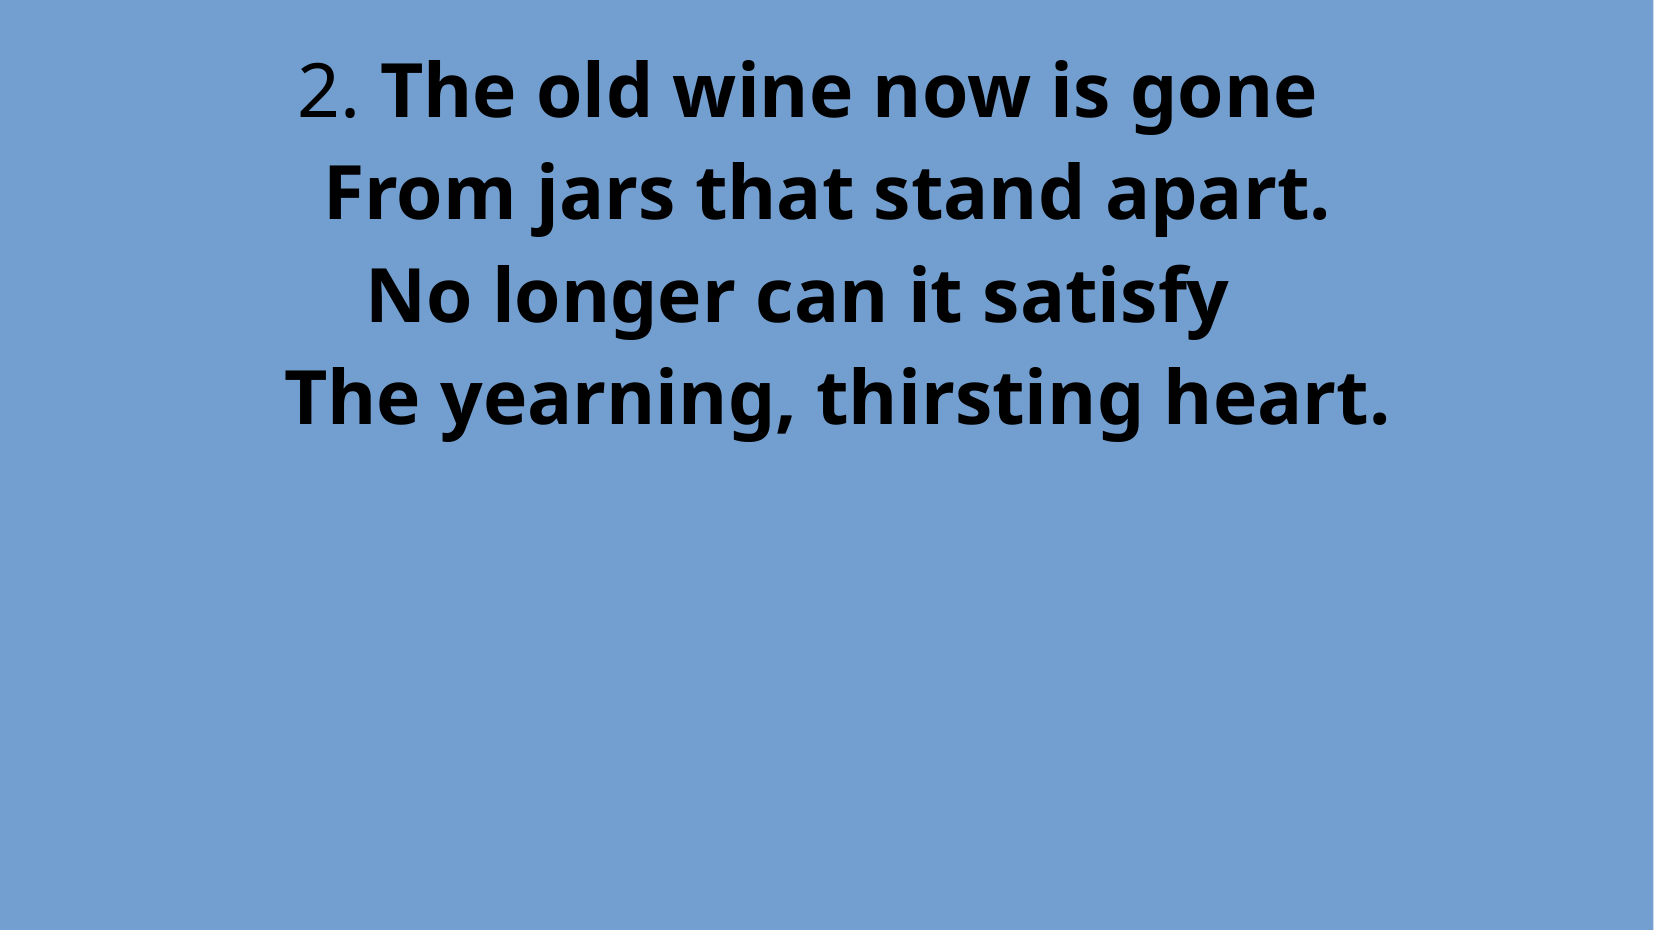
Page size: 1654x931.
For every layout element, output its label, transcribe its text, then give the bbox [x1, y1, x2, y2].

text_box 2. The old wine now is gone From jars that stand apart. No longer can it satisfy The yearning, thirsting heart. [75, 30, 1561, 445]
